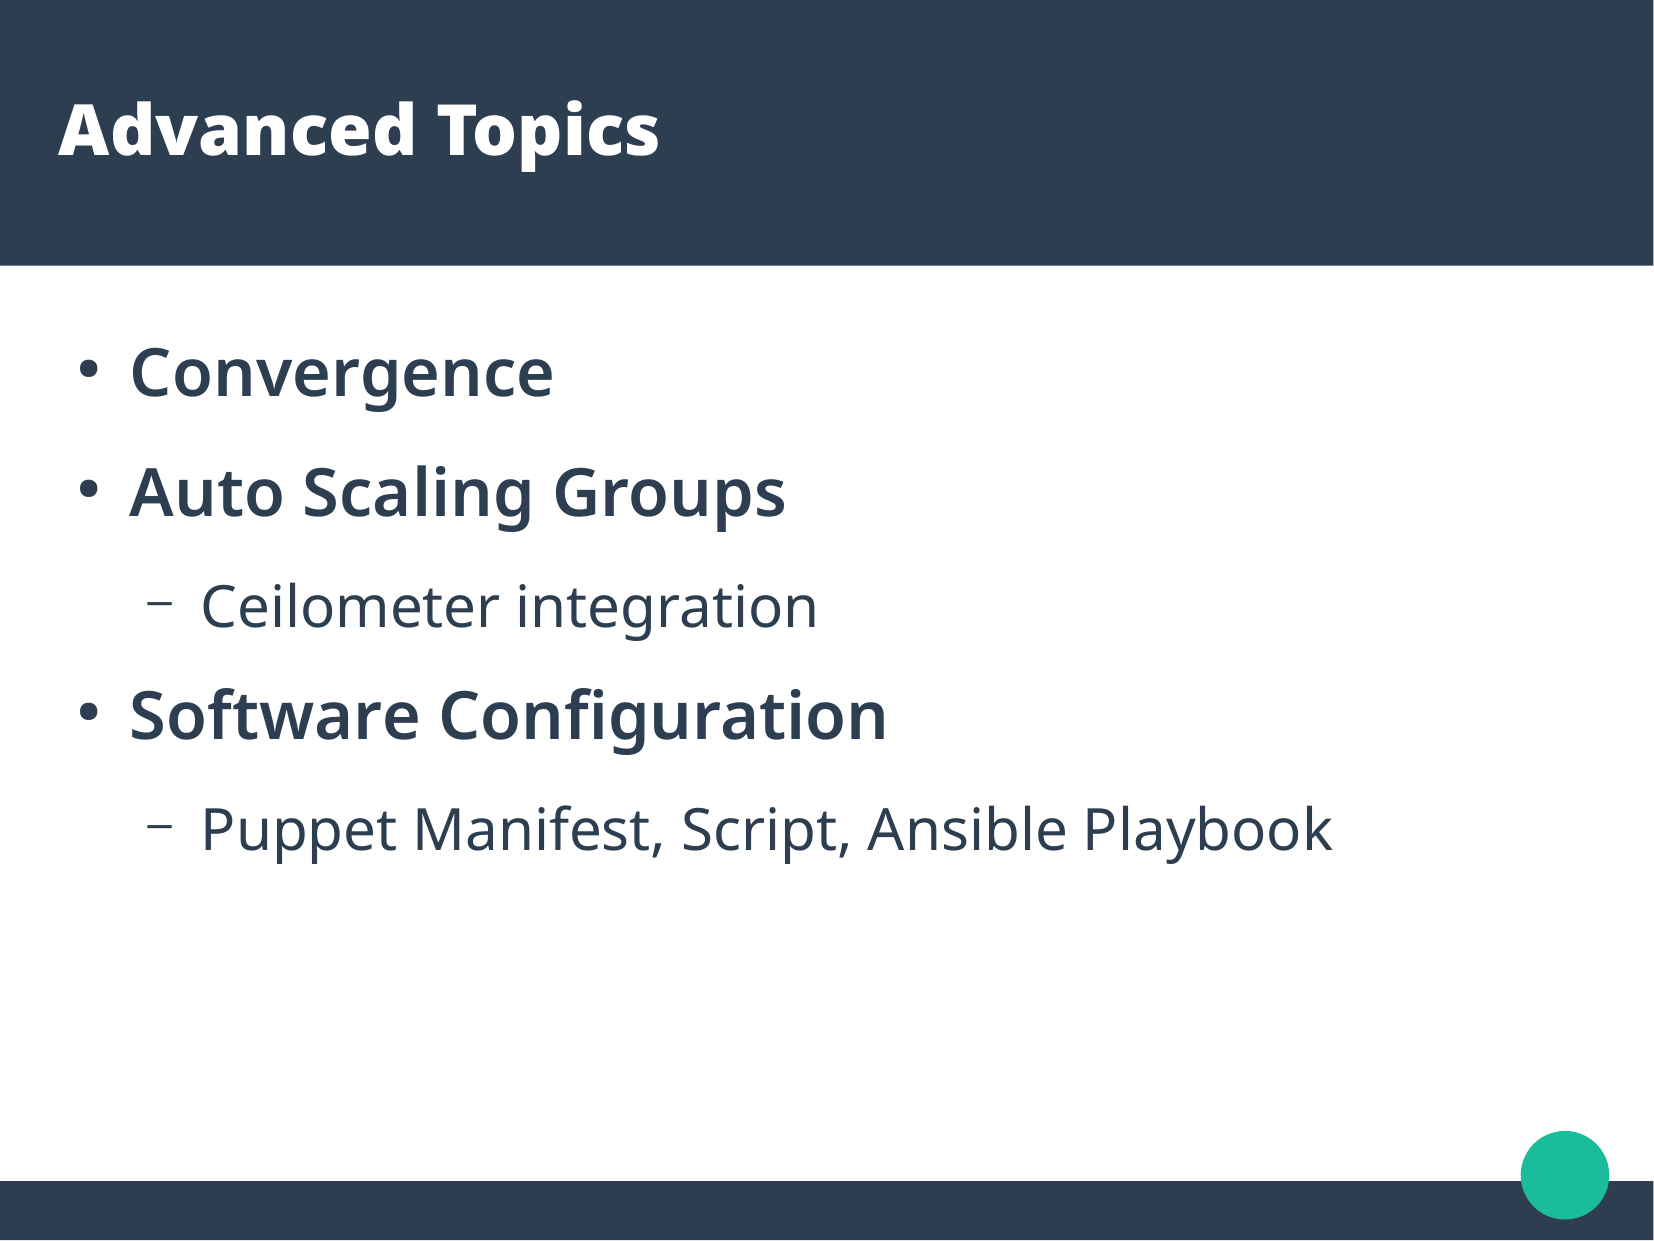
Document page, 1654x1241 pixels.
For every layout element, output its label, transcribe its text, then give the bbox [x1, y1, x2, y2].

title Advanced Topics [59, 49, 1595, 207]
list Convergence Auto Scaling Groups Ceilometer integration Software Configuration Puppet Manifest, Script, Ansible Playbook [59, 324, 1595, 1152]
